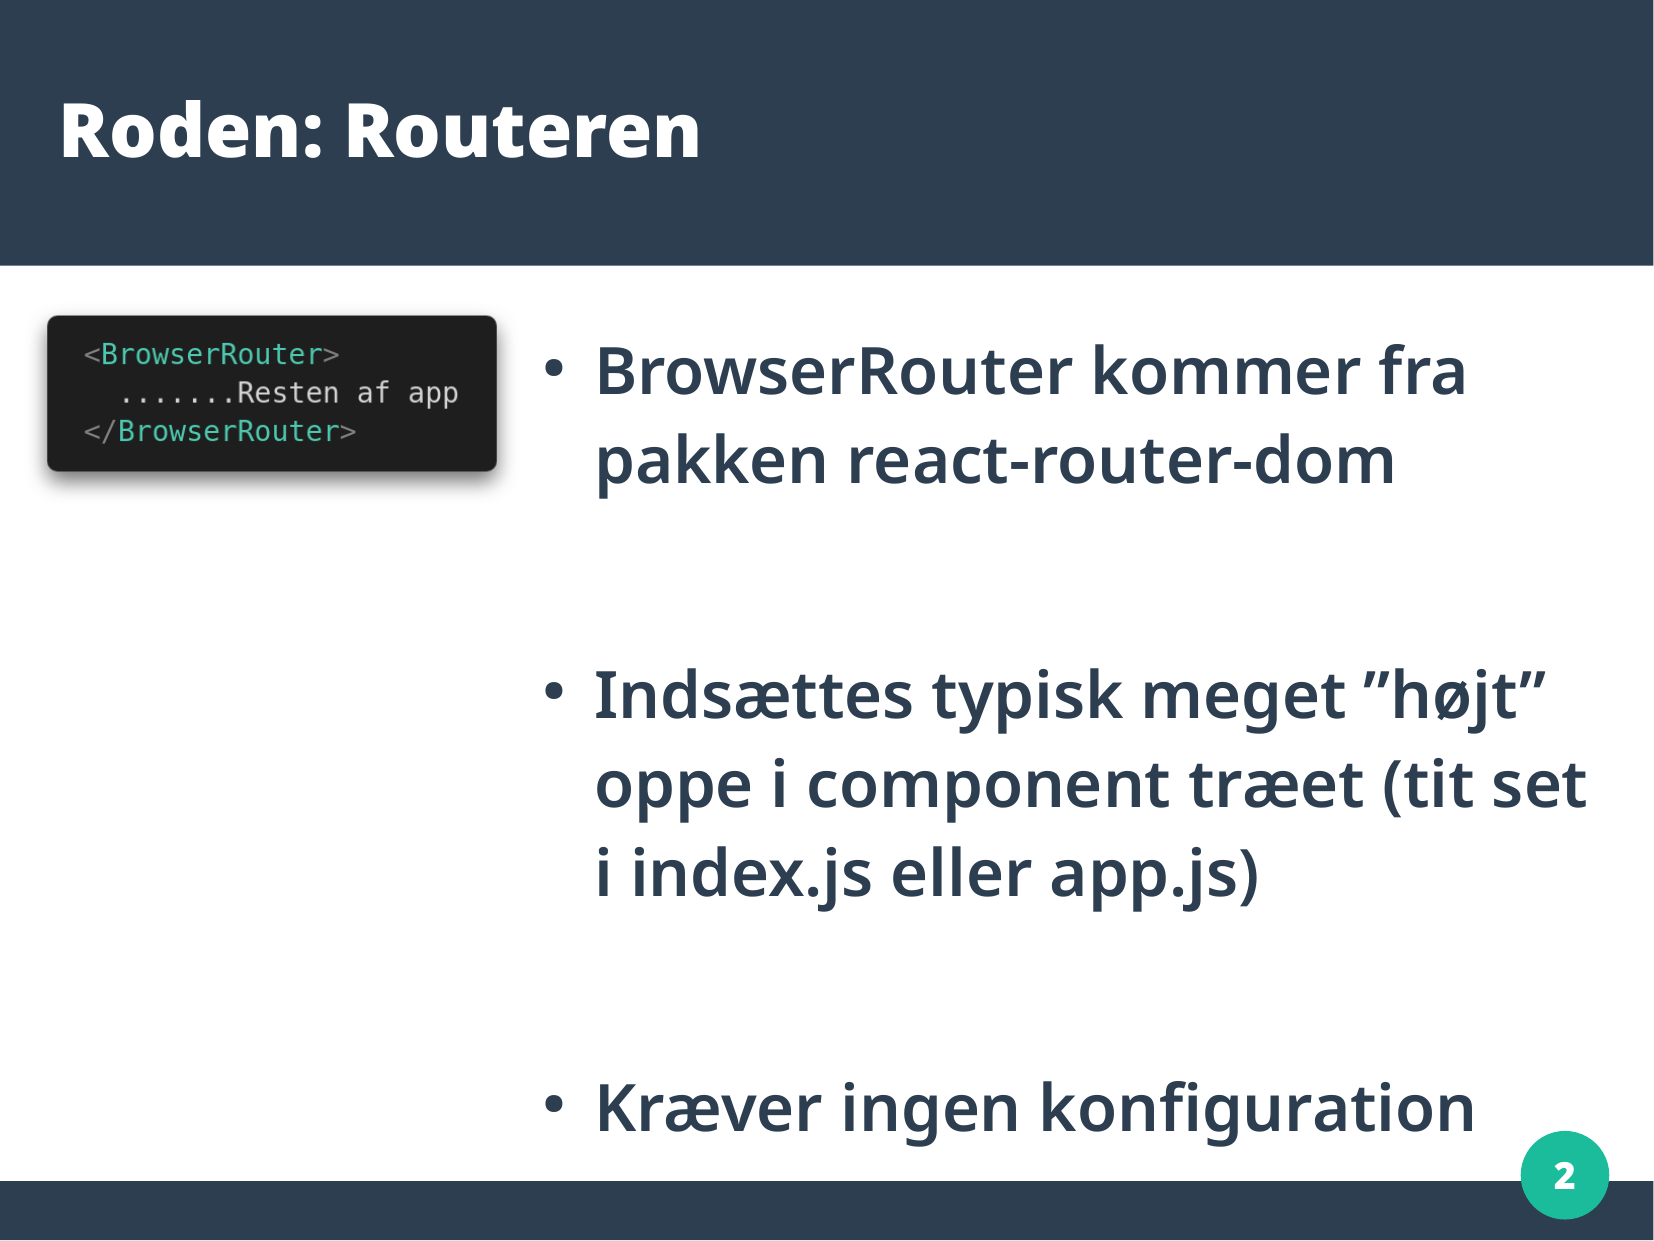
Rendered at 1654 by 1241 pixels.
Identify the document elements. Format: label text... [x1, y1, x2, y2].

list BrowserRouter kommer fra pakken react-router-dom Indsættes typisk meget ”højt” oppe i component træet (tit set i index.js eller app.js) Kræver ingen konfiguration [525, 324, 1595, 1152]
picture [0, 270, 526, 526]
title Roden: Routeren [59, 49, 1595, 207]
